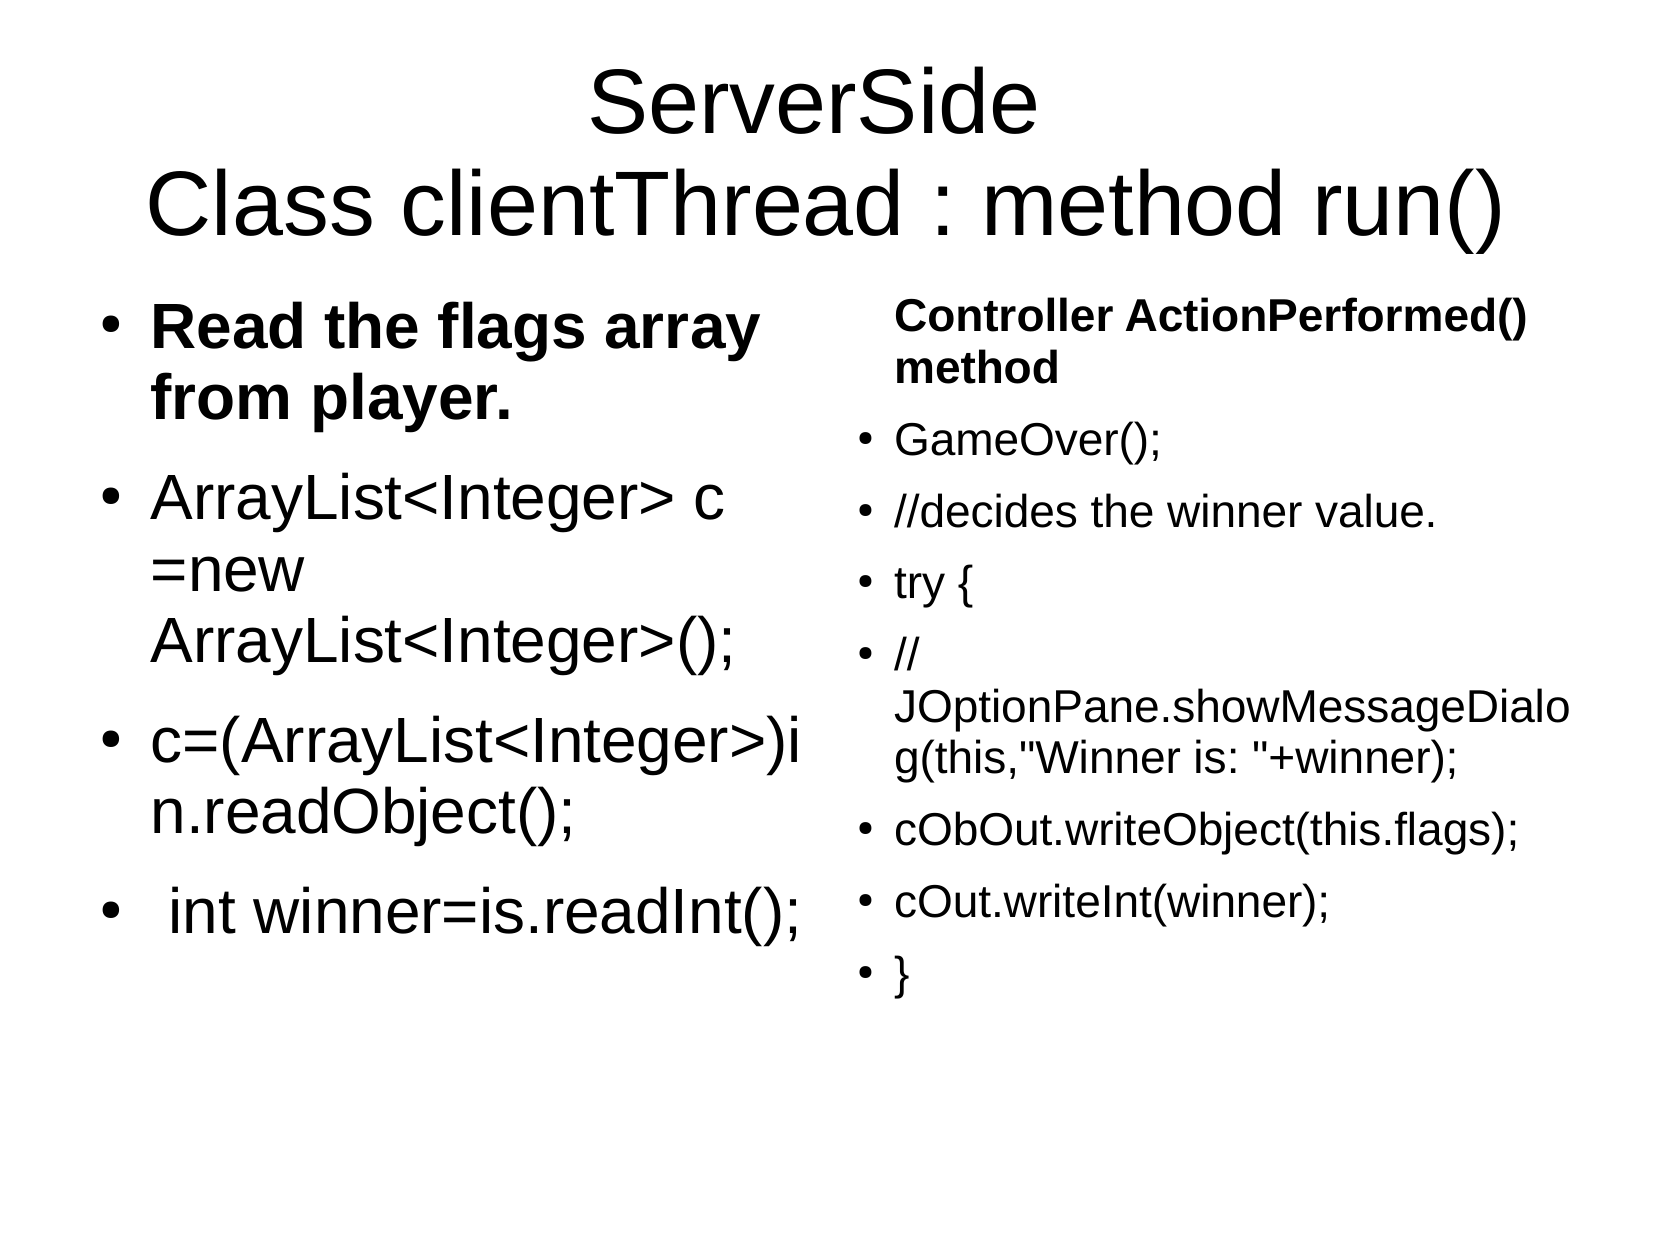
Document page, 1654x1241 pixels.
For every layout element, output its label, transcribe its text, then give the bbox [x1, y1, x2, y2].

title ServerSide Class clientThread : method run() [82, 49, 1571, 257]
list Controller ActionPerformed() method GameOver(); //decides the winner value. try { //JOptionPane.showMessageDialog(this,"Winner is: "+winner); cObOut.writeObject(this.flags); cOut.writeInt(winner); } [845, 290, 1572, 1010]
list Read the flags array from player. ArrayList<Integer> c =new ArrayList<Integer>(); c=(ArrayList<Integer>)in.readObject(); int winner=is.readInt(); [82, 290, 809, 1010]
